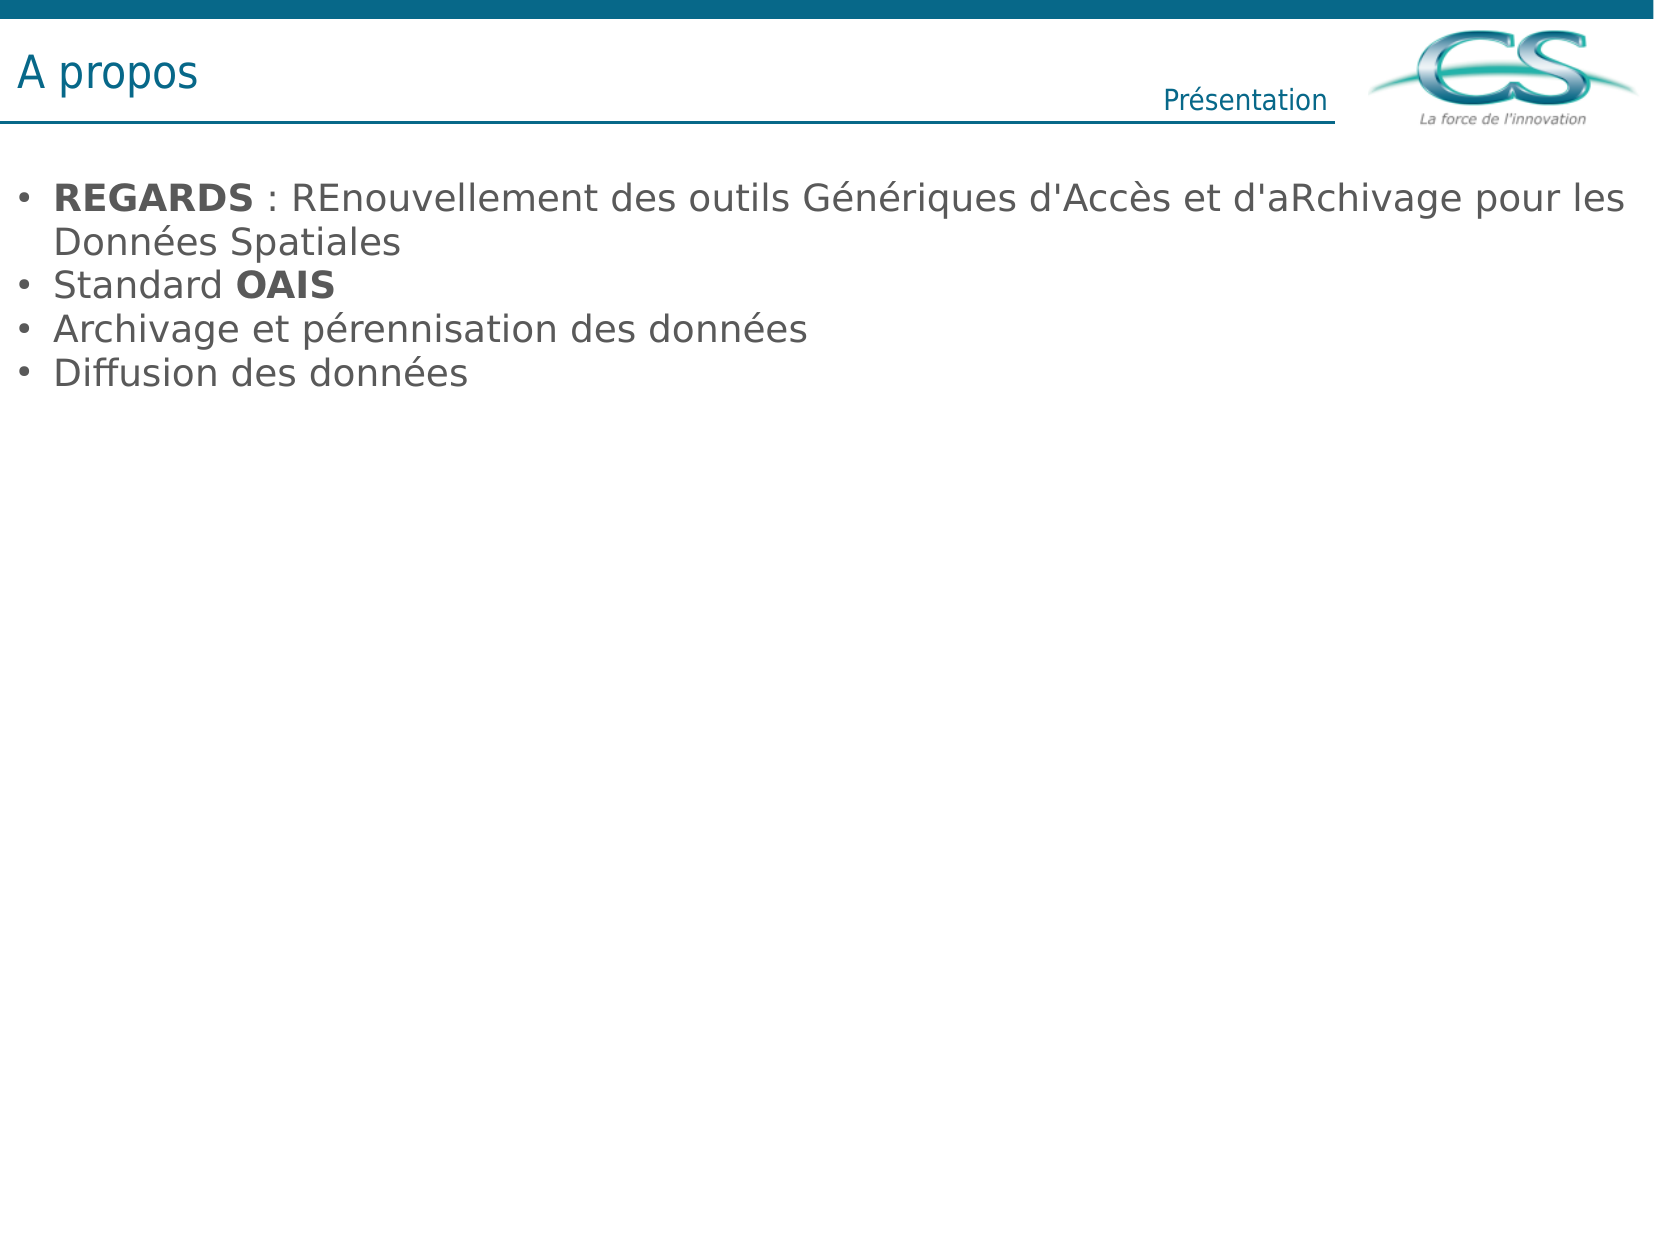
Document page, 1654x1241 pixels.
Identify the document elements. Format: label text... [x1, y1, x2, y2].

title A propos [17, 46, 1368, 106]
text_box Présentation [1151, 70, 1347, 129]
picture [1368, 28, 1642, 128]
subtitle REGARDS : REnouvellement des outils Génériques d'Accès et d'aRchivage pour les Données Spatiales Standard OAIS Archivage et pérennisation des données Diffusion des données [17, 177, 1630, 1217]
